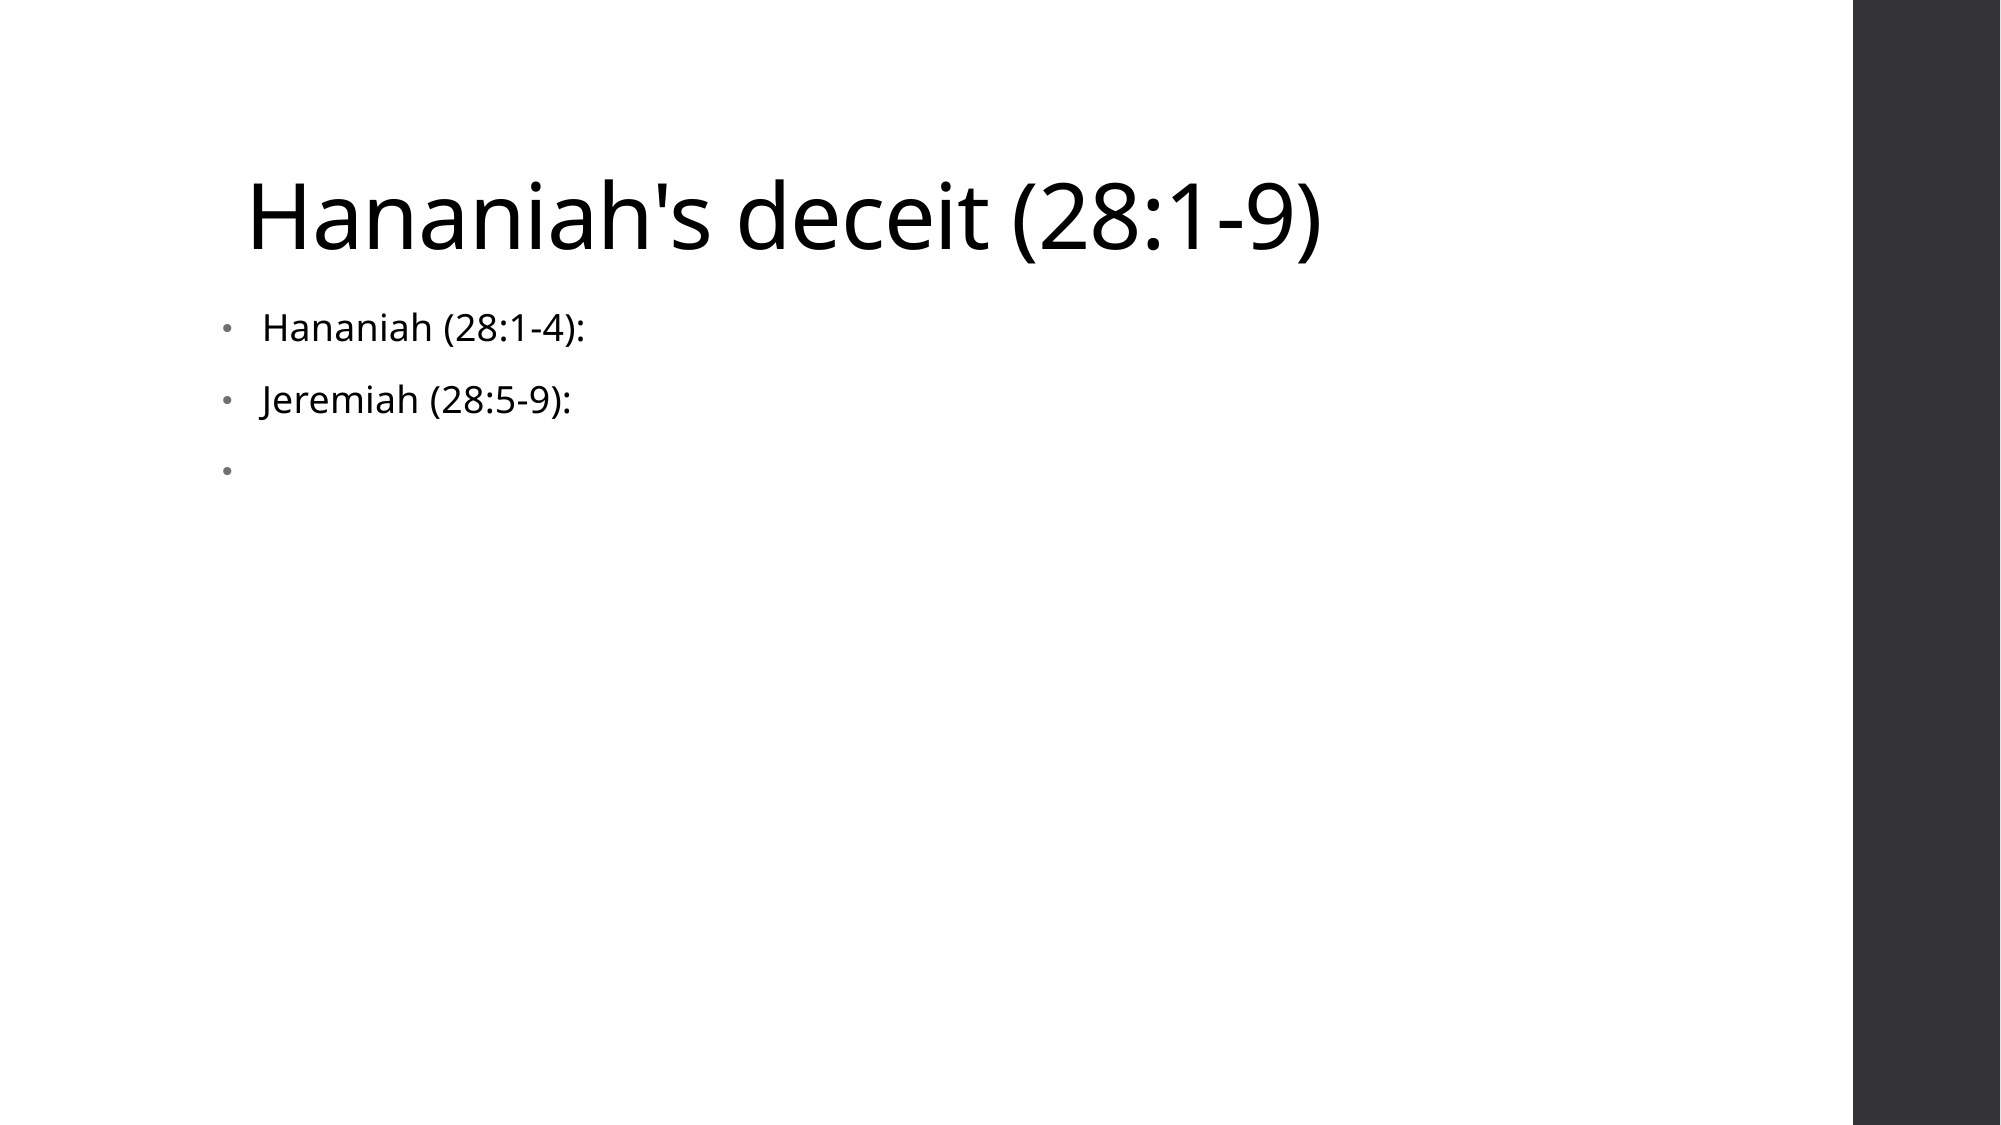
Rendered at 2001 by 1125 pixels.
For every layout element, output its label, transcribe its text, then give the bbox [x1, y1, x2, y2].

list Hananiah (28:1-4): Jeremiah (28:5-9): [206, 299, 1617, 1014]
title Hananiah's deceit (28:1-9) [206, 60, 1797, 278]
